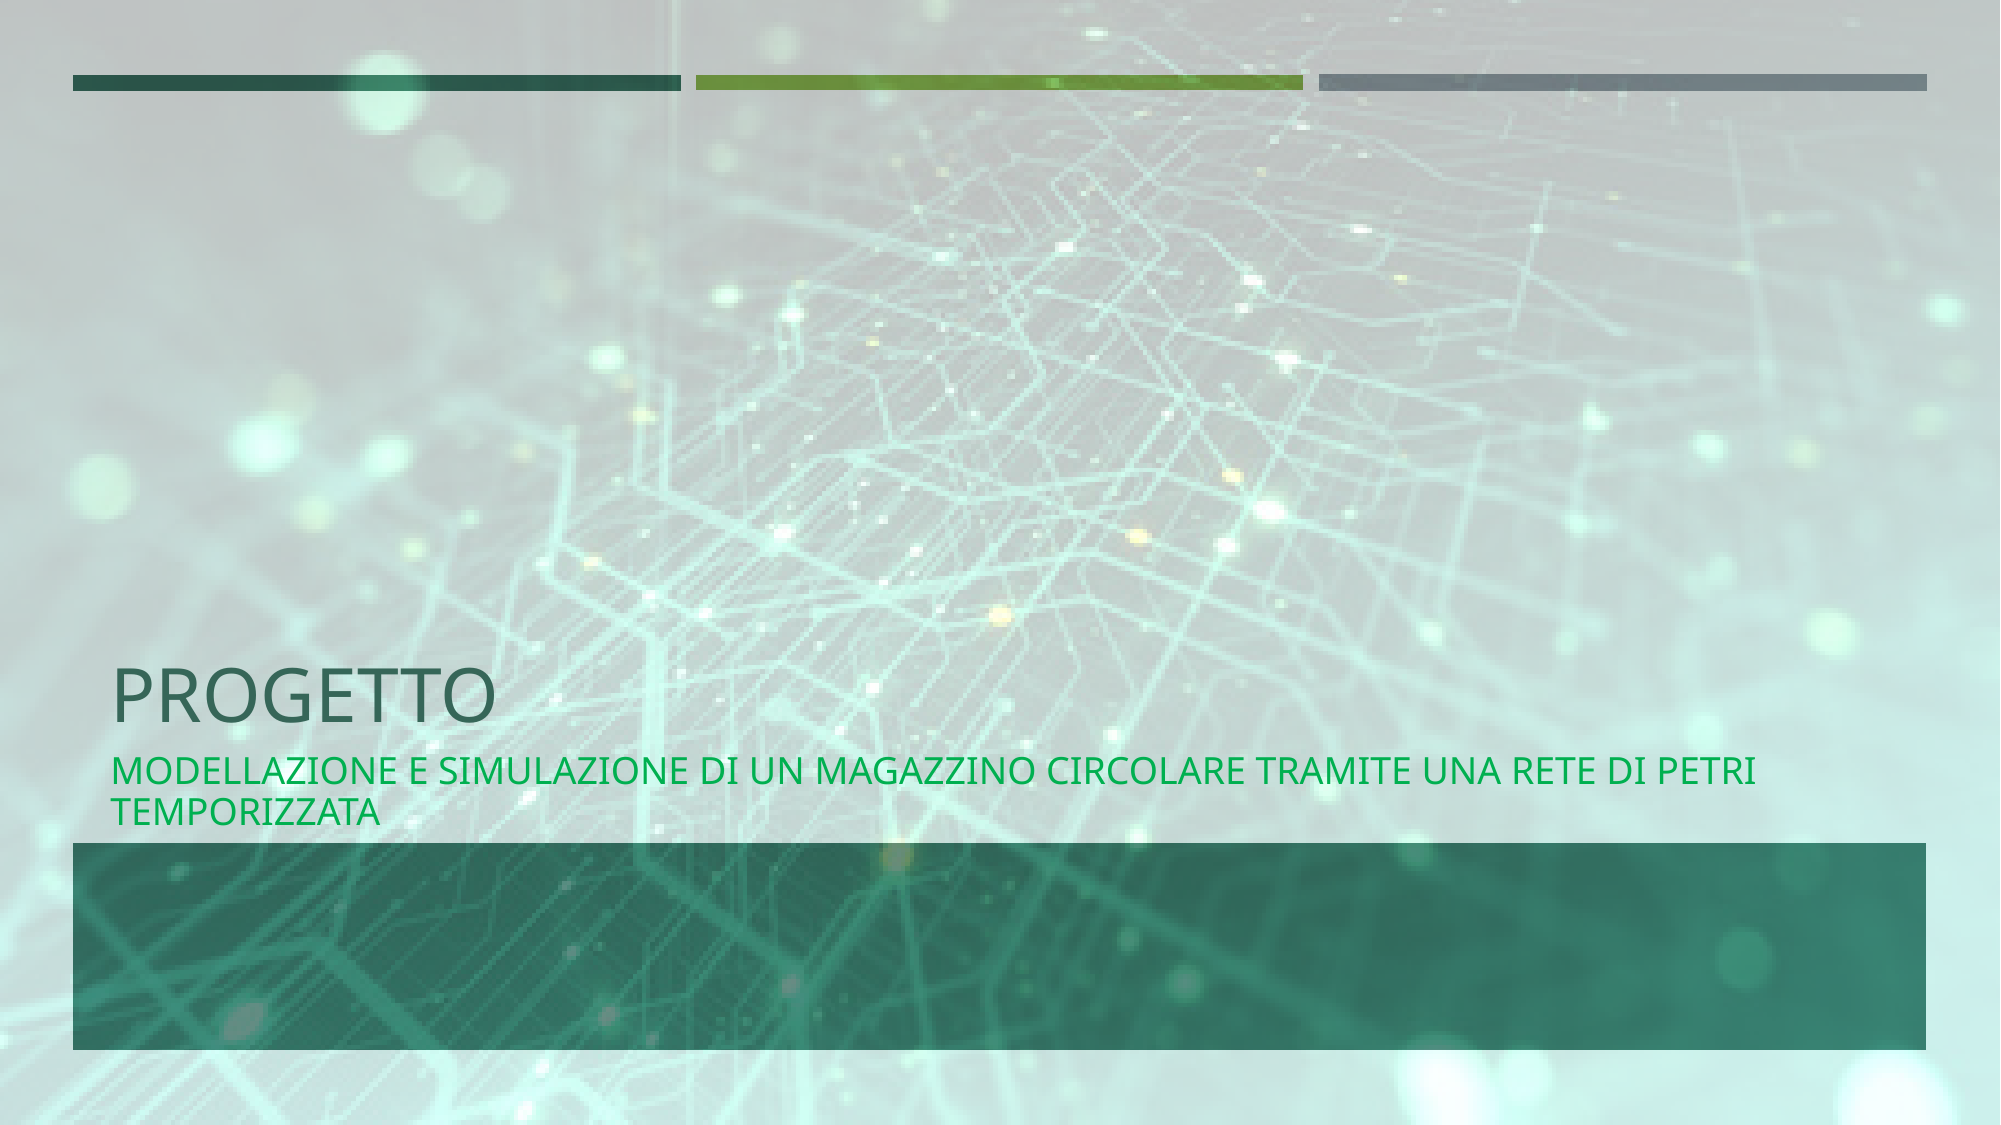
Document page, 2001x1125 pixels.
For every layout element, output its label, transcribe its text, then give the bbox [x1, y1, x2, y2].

picture [0, 0, 2000, 1125]
list modellazione e simulazione di un magazzino circolare tramite una rete di petri temporizzata [95, 744, 1905, 844]
title progetto [95, 499, 1905, 744]
